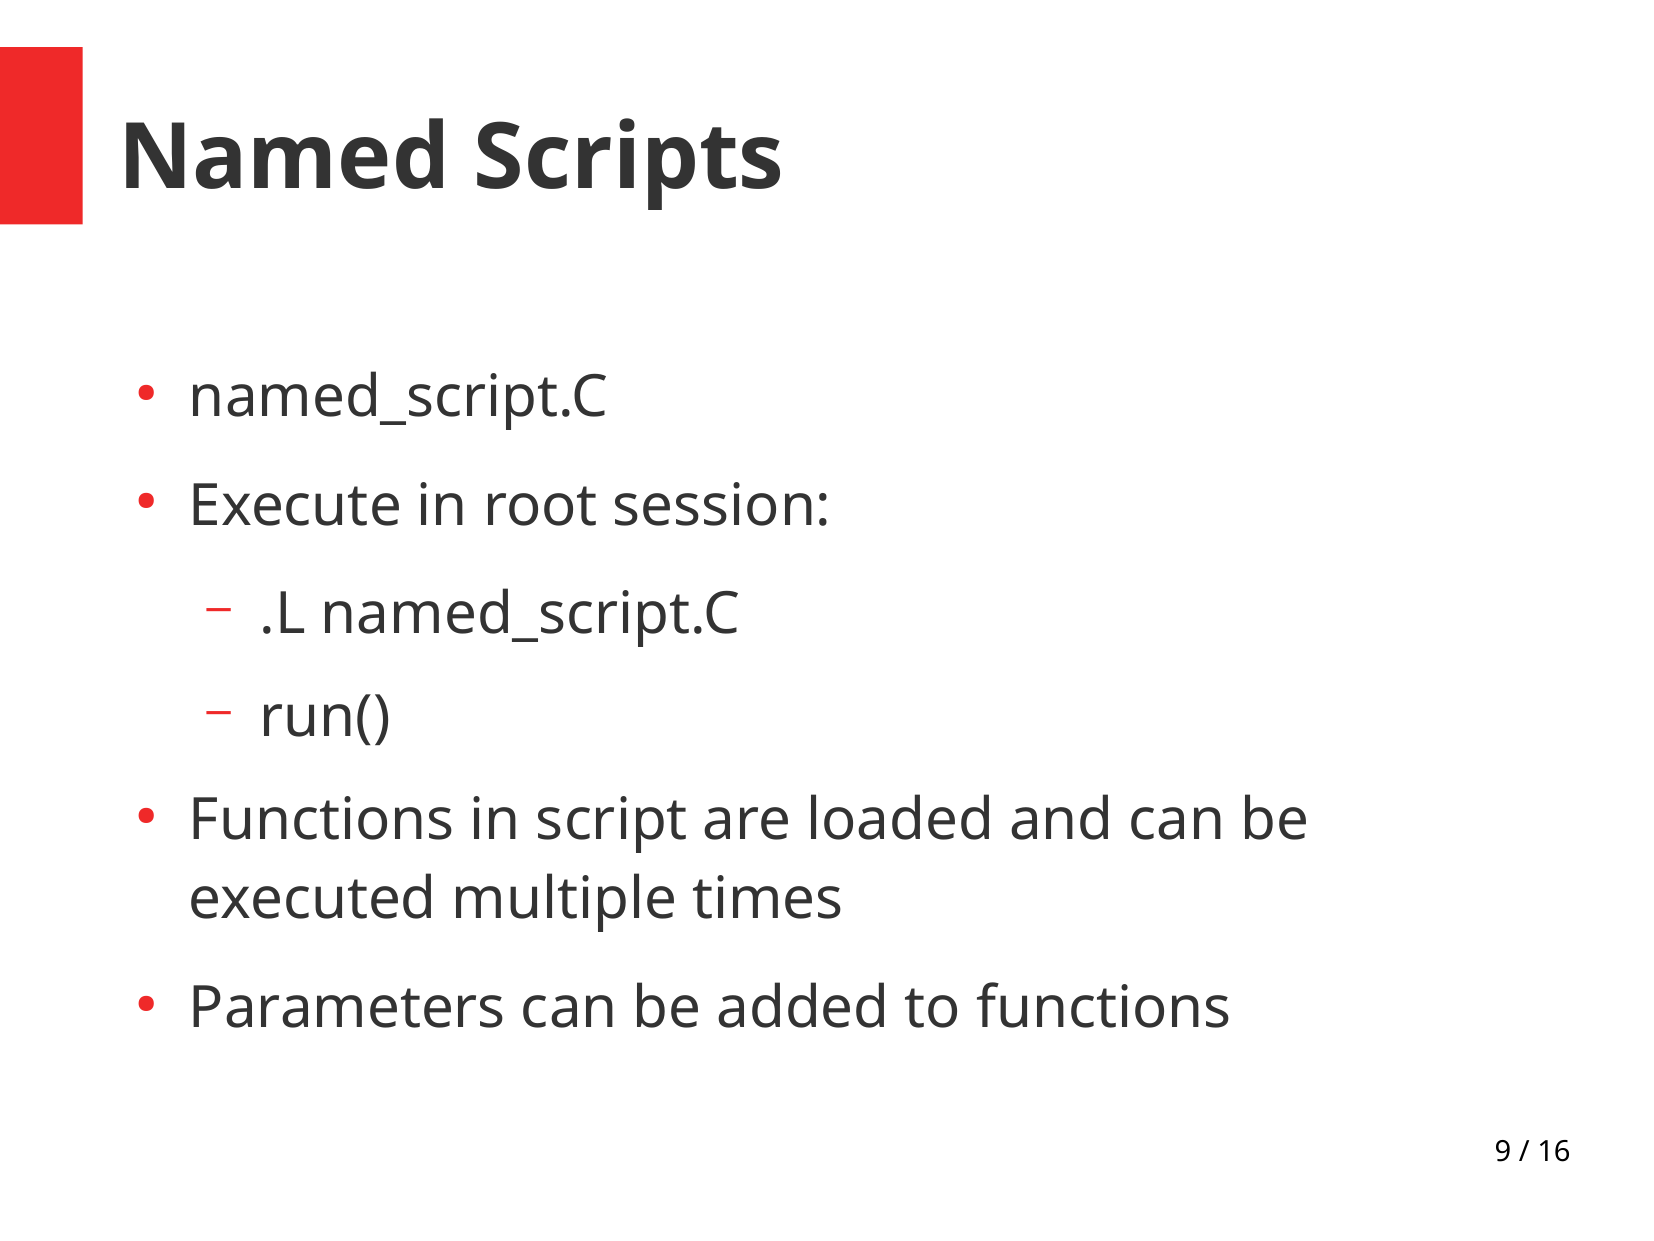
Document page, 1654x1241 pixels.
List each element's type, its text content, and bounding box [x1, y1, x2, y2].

list named_script.C Execute in root session: .L named_script.C run() Functions in script are loaded and can be executed multiple times Parameters can be added to functions [118, 354, 1536, 1074]
title Named Scripts [118, 49, 1571, 257]
